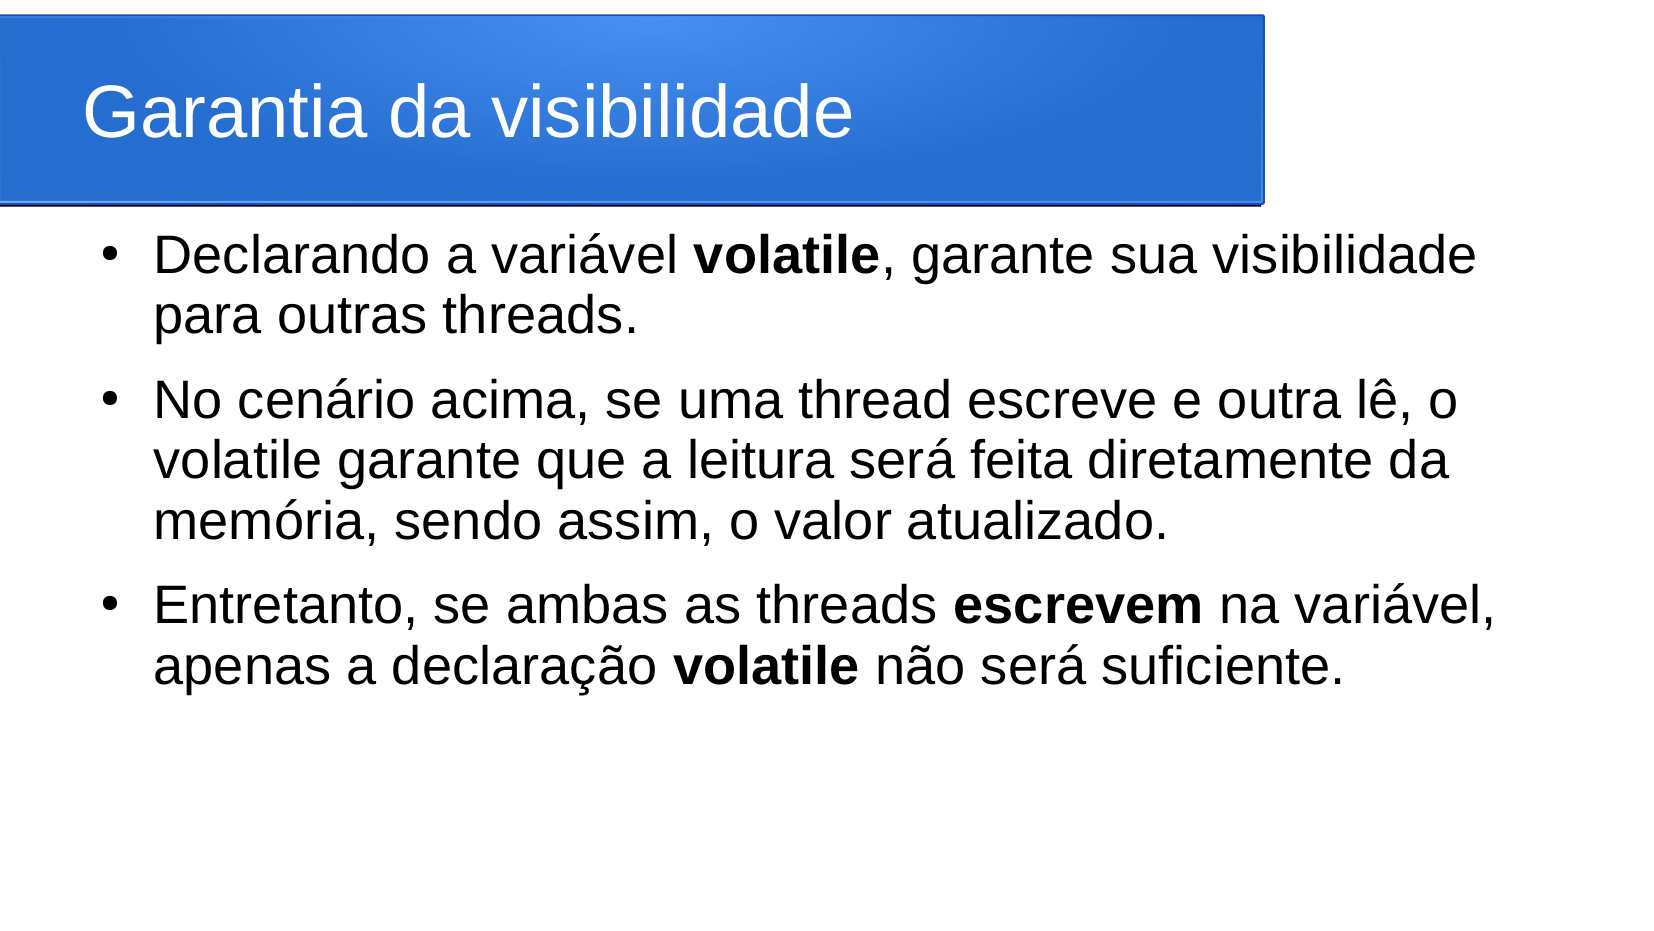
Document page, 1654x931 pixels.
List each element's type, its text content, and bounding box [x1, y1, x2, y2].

title Garantia da visibilidade [82, 35, 1235, 189]
list Declarando a variável volatile, garante sua visibilidade para outras threads. No cenário acima, se uma thread escreve e outra lê, o volatile garante que a leitura será feita diretamente da memória, sendo assim, o valor atualizado. Entretanto, se ambas as threads escrevem na variável, apenas a declaração volatile não será suficiente. [82, 224, 1571, 764]
